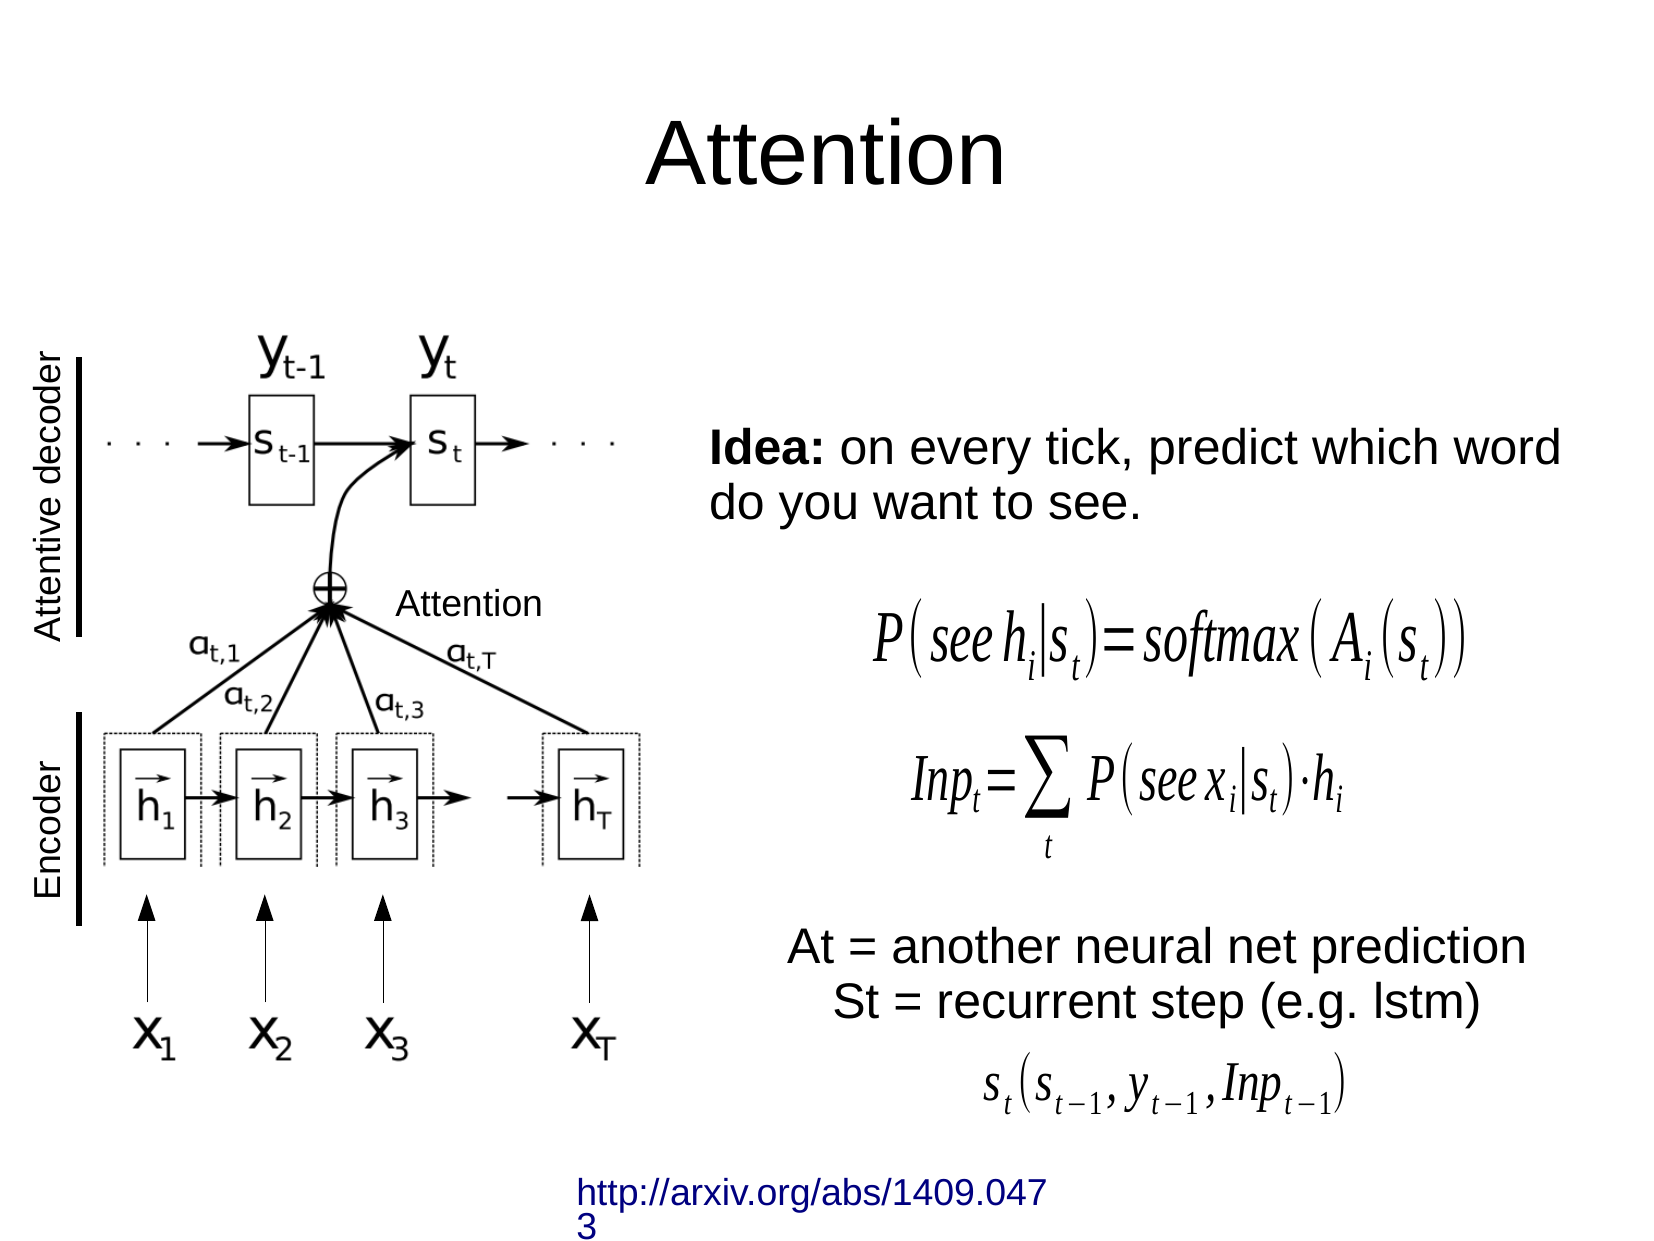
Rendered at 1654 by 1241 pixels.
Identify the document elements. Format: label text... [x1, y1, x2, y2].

title Attention [82, 49, 1571, 257]
text_box At = another neural net prediction St = recurrent step (e.g. lstm) [685, 917, 1630, 1087]
text_box [57, 867, 690, 1010]
chart [857, 593, 1480, 688]
text_box http://arxiv.org/abs/1409.0473 [561, 1163, 1084, 1221]
text_box Encoder [18, 736, 76, 916]
text_box Attentive decoder [18, 329, 76, 657]
text_box Attention [380, 575, 567, 632]
chart [972, 1047, 1359, 1121]
chart [897, 728, 1356, 867]
picture [74, 285, 708, 917]
text_box Idea: on every tick, predict which word do you want to see. [709, 418, 1604, 587]
picture [74, 1010, 708, 1092]
